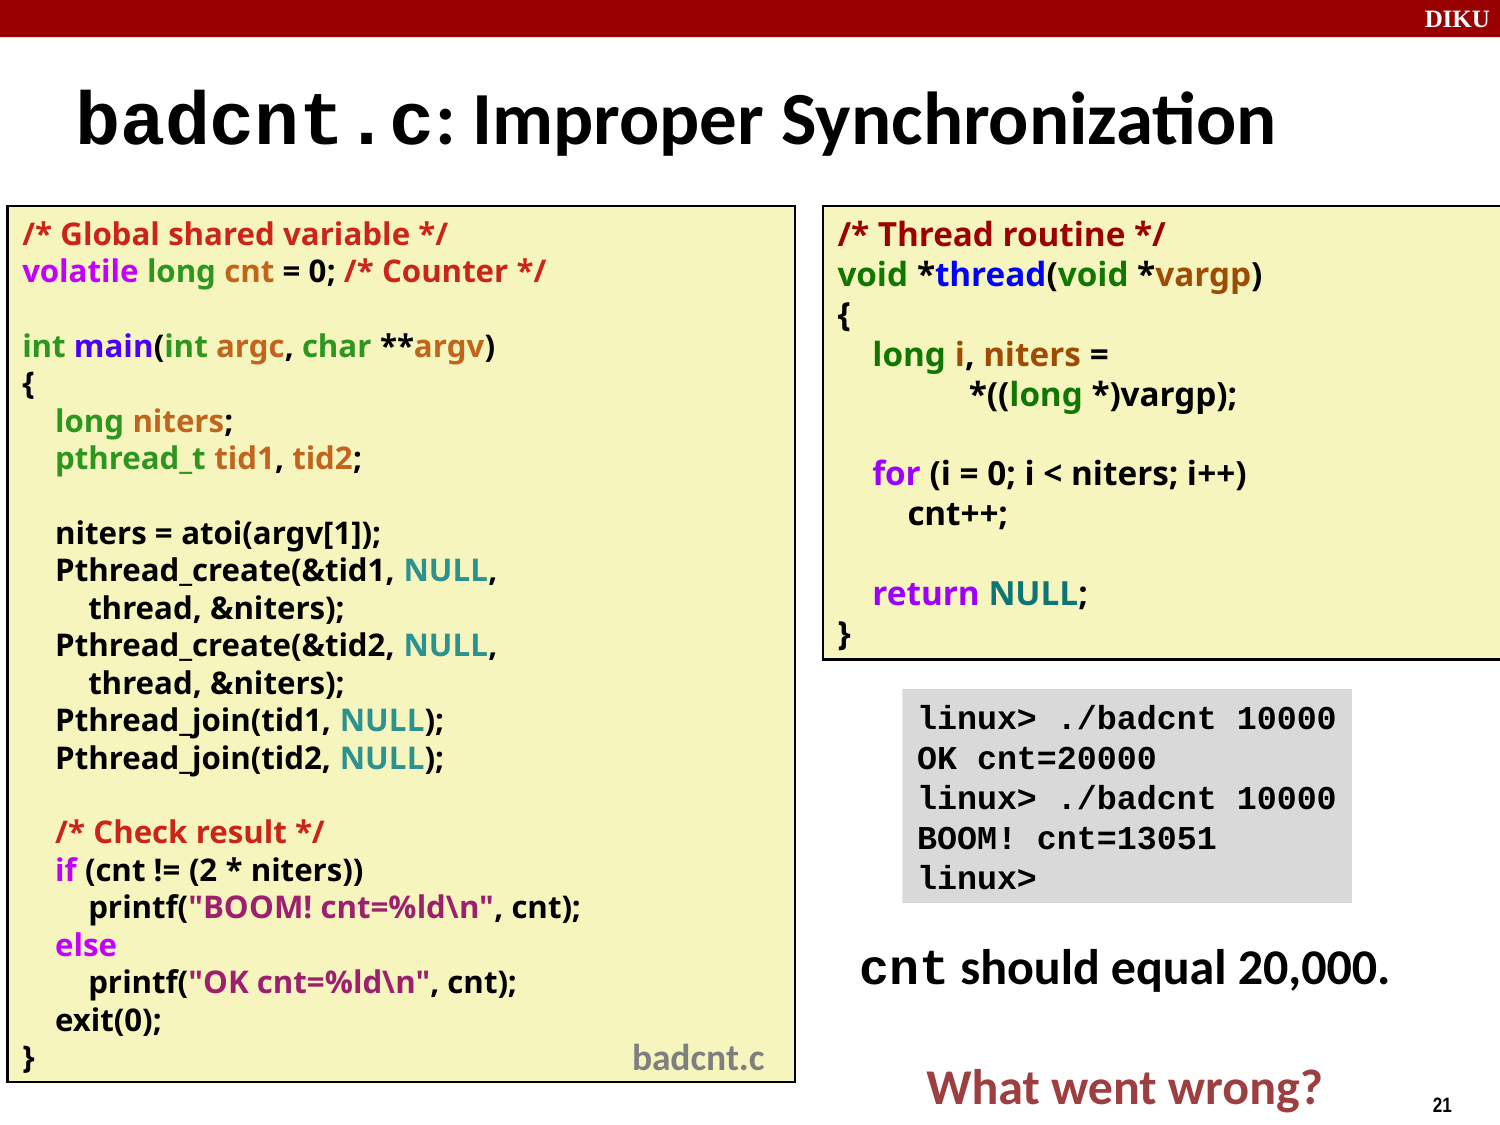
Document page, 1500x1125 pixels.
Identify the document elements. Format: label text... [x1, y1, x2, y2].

text_box linux> ./badcnt 10000 OK cnt=20000 linux> ./badcnt 10000 BOOM! cnt=13051 linux> [902, 688, 1352, 904]
text_box badcnt.c [617, 1025, 780, 1085]
text_box cnt should equal 20,000. What went wrong? [837, 934, 1413, 1114]
text_box /* Global shared variable */ volatile long cnt = 0; /* Counter */ int main(int argc, char **argv) { long niters; pthread_t tid1, tid2; niters = atoi(argv[1]); Pthread_create(&tid1, NULL, thread, &niters); Pthread_create(&tid2, NULL, thread, &niters); Pthread_join(tid1, NULL); Pthread_join(tid2, NULL); /* Check result */ if (cnt != (2 * niters)) printf("BOOM! cnt=%ld\n", cnt); else printf("OK cnt=%ld\n", cnt); exit(0); } [7, 206, 795, 1083]
text_box badcnt.c: Improper Synchronization [60, 24, 1500, 205]
text_box /* Thread routine */ void *thread(void *vargp) { long i, niters = *((long *)vargp); for (i = 0; i < niters; i++) cnt++; return NULL; } [822, 205, 1500, 660]
